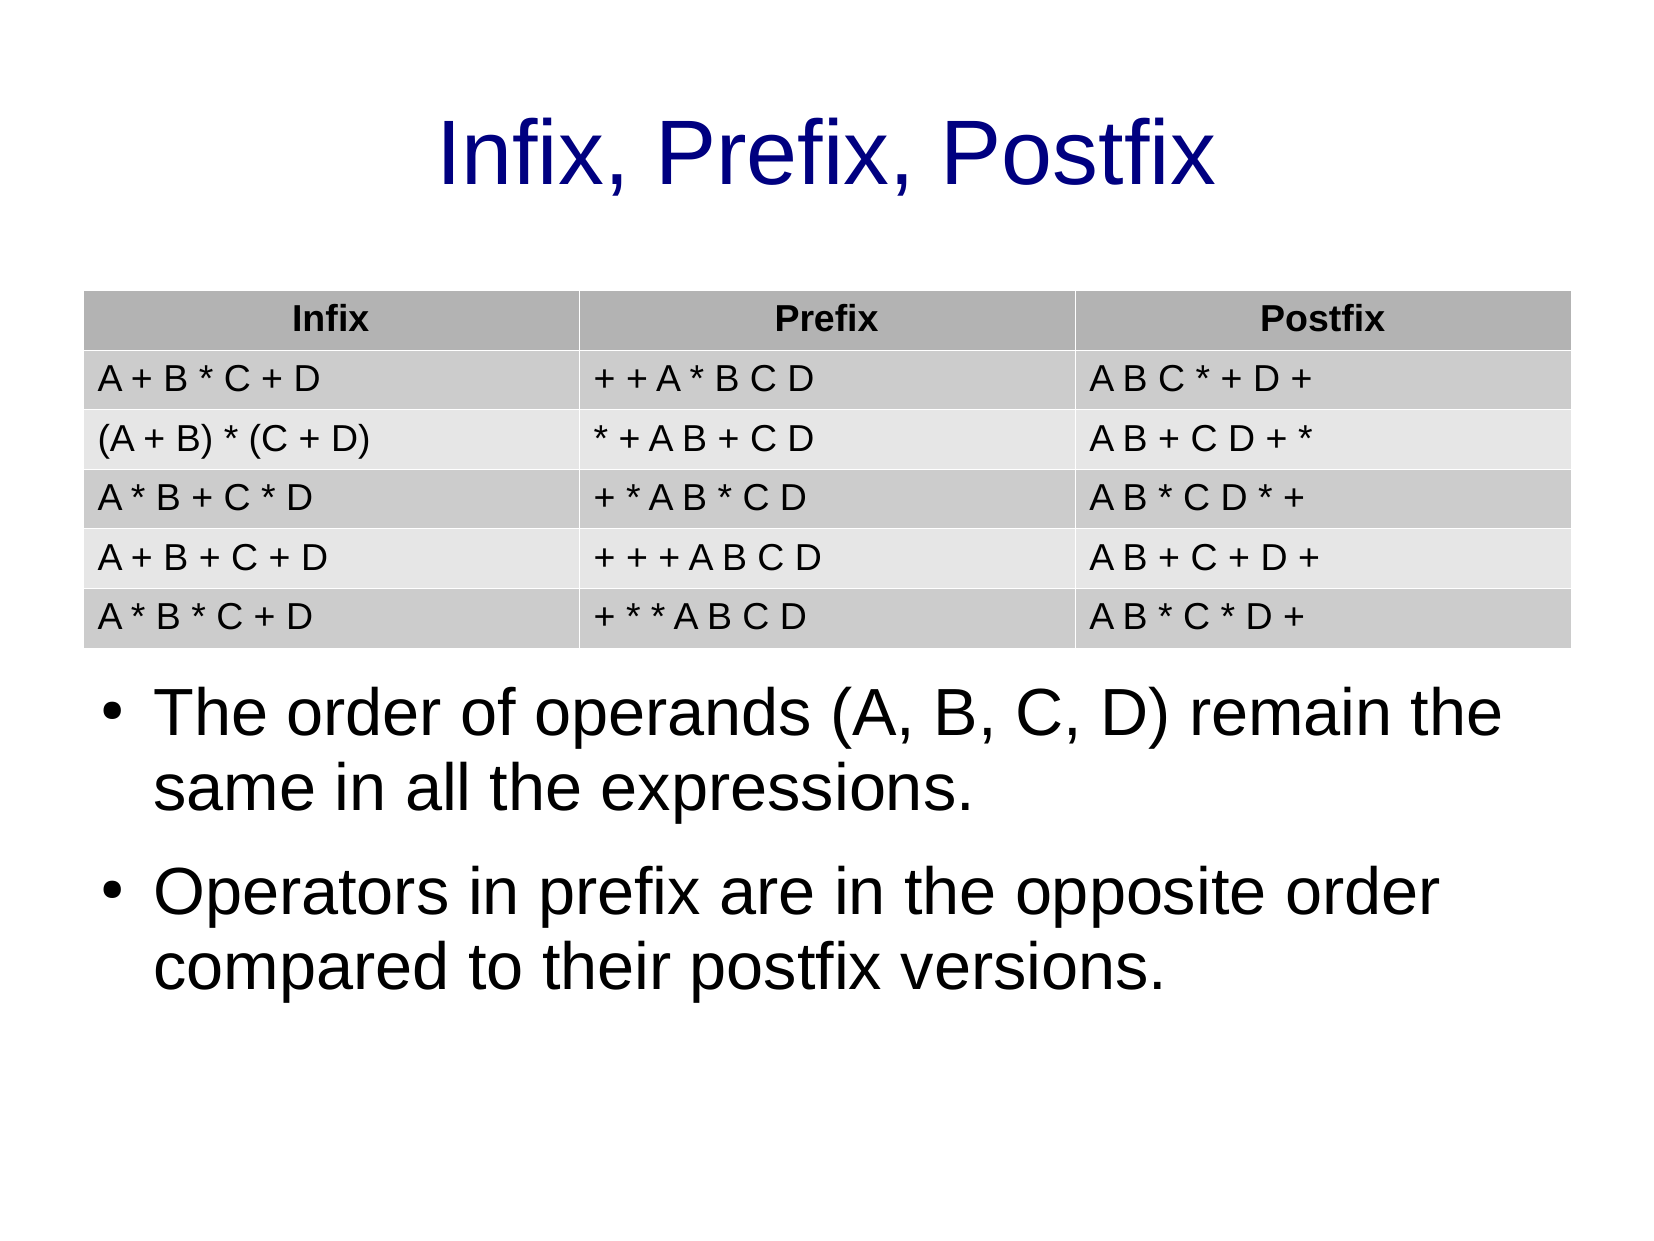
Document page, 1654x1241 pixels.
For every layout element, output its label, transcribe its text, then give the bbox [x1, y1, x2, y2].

list The order of operands (A, B, C, D) remain the same in all the expressions. Operators in prefix are in the opposite order compared to their postfix versions. [82, 675, 1571, 1201]
table_header Infix [84, 291, 579, 350]
table_cell A * B * C + D [84, 589, 579, 648]
table_cell + + A * B C D [580, 351, 1075, 409]
table_cell A B + C D + * [1076, 410, 1571, 469]
table_cell * + A B + C D [580, 410, 1075, 469]
table_header Postfix [1076, 291, 1571, 350]
table_cell A + B * C + D [84, 351, 579, 409]
table_header Prefix [580, 291, 1075, 350]
table_cell + * A B * C D [580, 470, 1075, 528]
table_cell (A + B) * (C + D) [84, 410, 579, 469]
table_cell + + + A B C D [580, 529, 1075, 588]
table_cell A + B + C + D [84, 529, 579, 588]
title Infix, Prefix, Postfix [82, 49, 1571, 257]
table_cell A B * C D * + [1076, 470, 1571, 528]
table_cell A * B + C * D [84, 470, 579, 528]
table_cell A B + C + D + [1076, 529, 1571, 588]
table_cell A B C * + D + [1076, 351, 1571, 409]
table_cell + * * A B C D [580, 589, 1075, 648]
table_cell A B * C * D + [1076, 589, 1571, 648]
